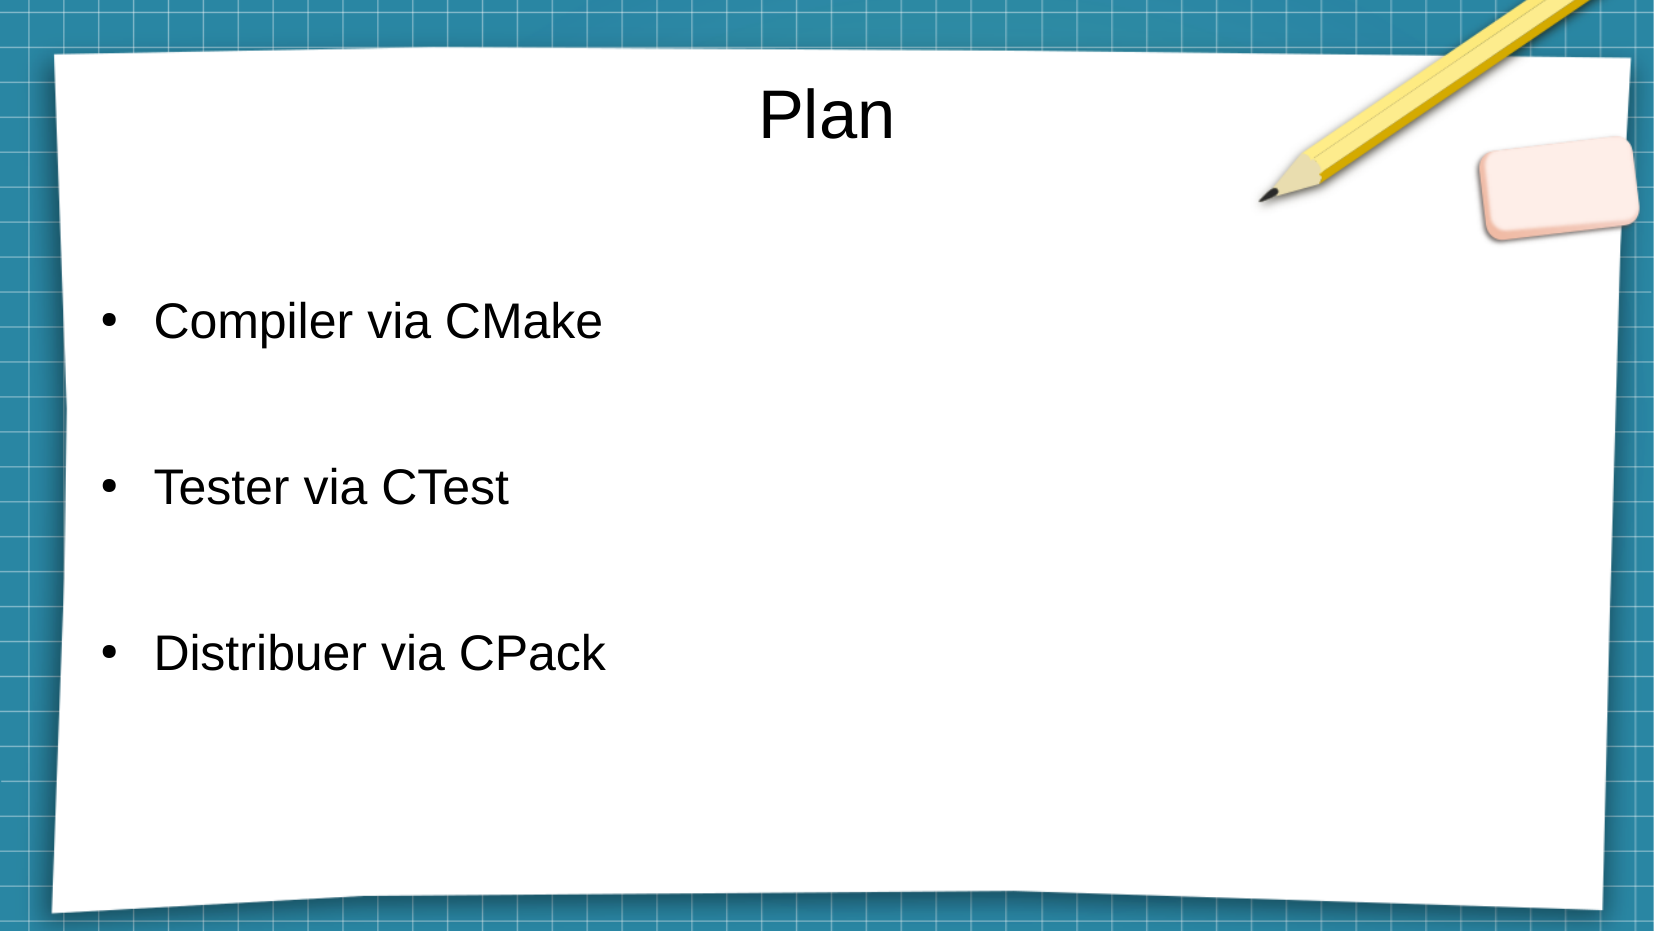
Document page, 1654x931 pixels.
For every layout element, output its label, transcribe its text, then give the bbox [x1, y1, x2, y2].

picture [0, 0, 1654, 931]
list Compiler via CMake Tester via CTest Distribuer via CPack [82, 217, 1571, 758]
title Plan [82, 37, 1571, 193]
